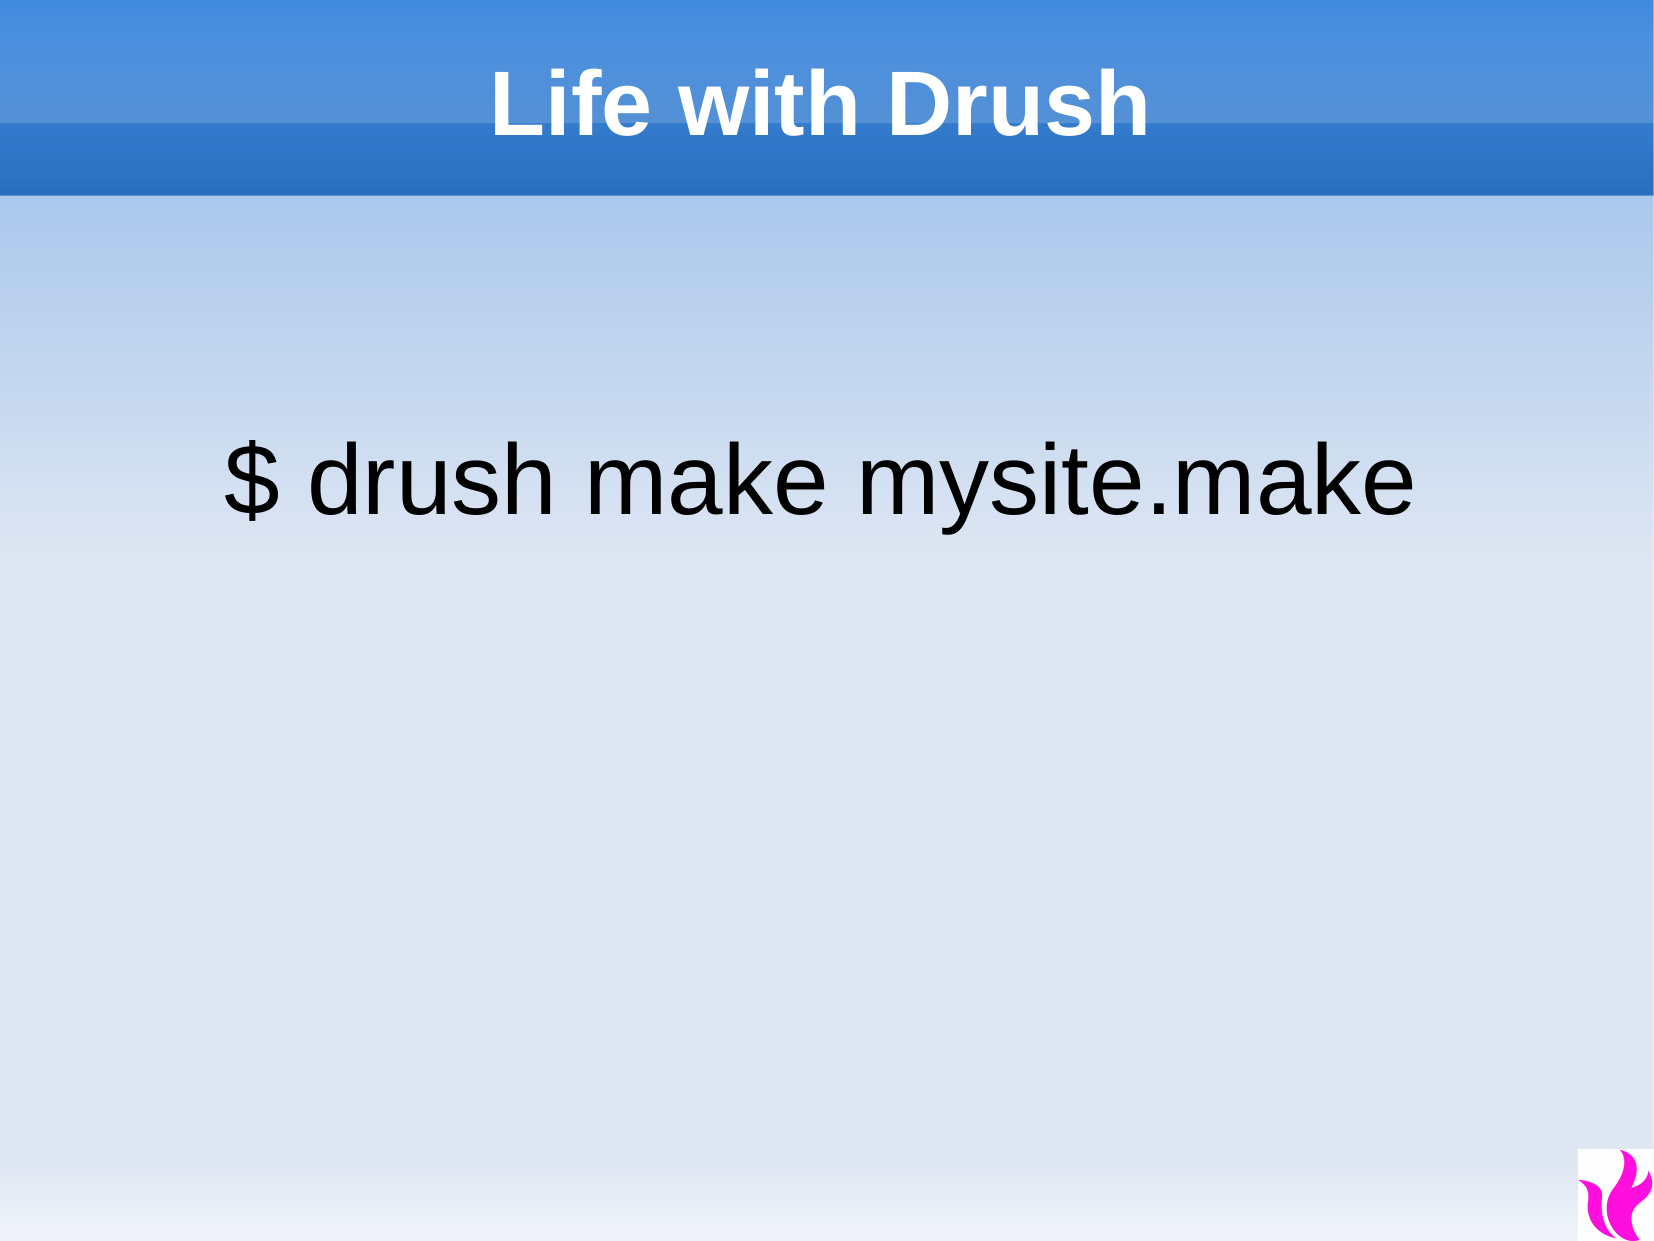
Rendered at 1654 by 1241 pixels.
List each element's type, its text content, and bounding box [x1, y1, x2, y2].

subtitle $ drush make mysite.make [76, 7, 1565, 1102]
picture [0, 0, 1654, 1241]
